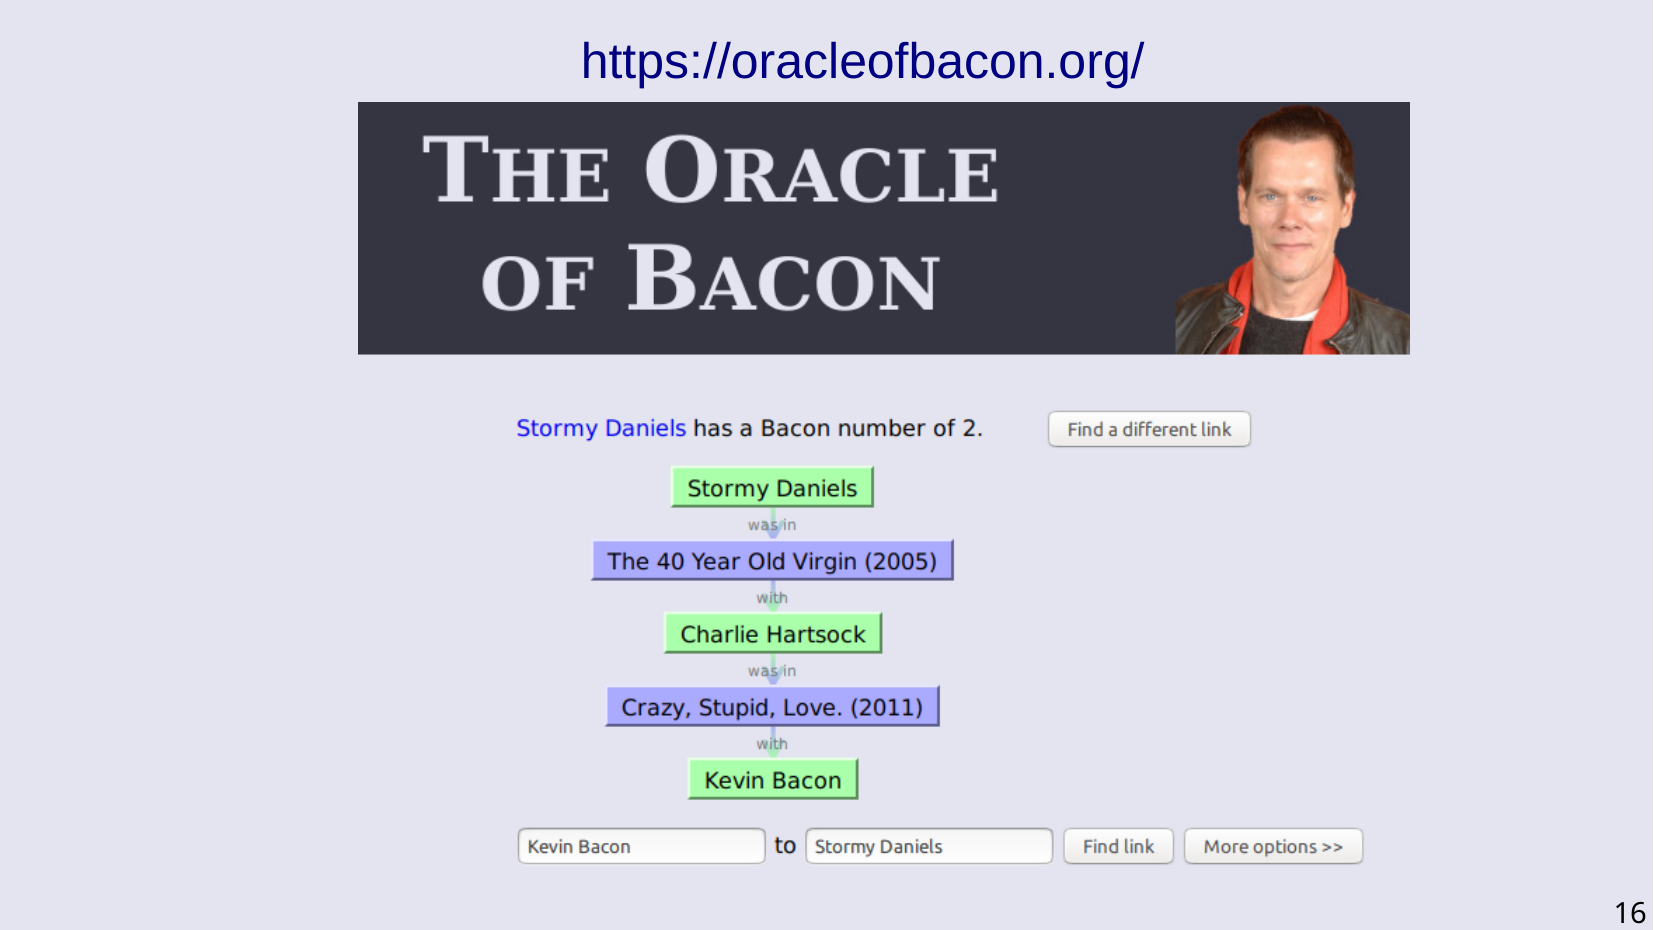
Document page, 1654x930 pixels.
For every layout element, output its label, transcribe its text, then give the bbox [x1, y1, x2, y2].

picture [358, 102, 1410, 915]
text_box https://oracleofbacon.org/ [540, 26, 1201, 97]
